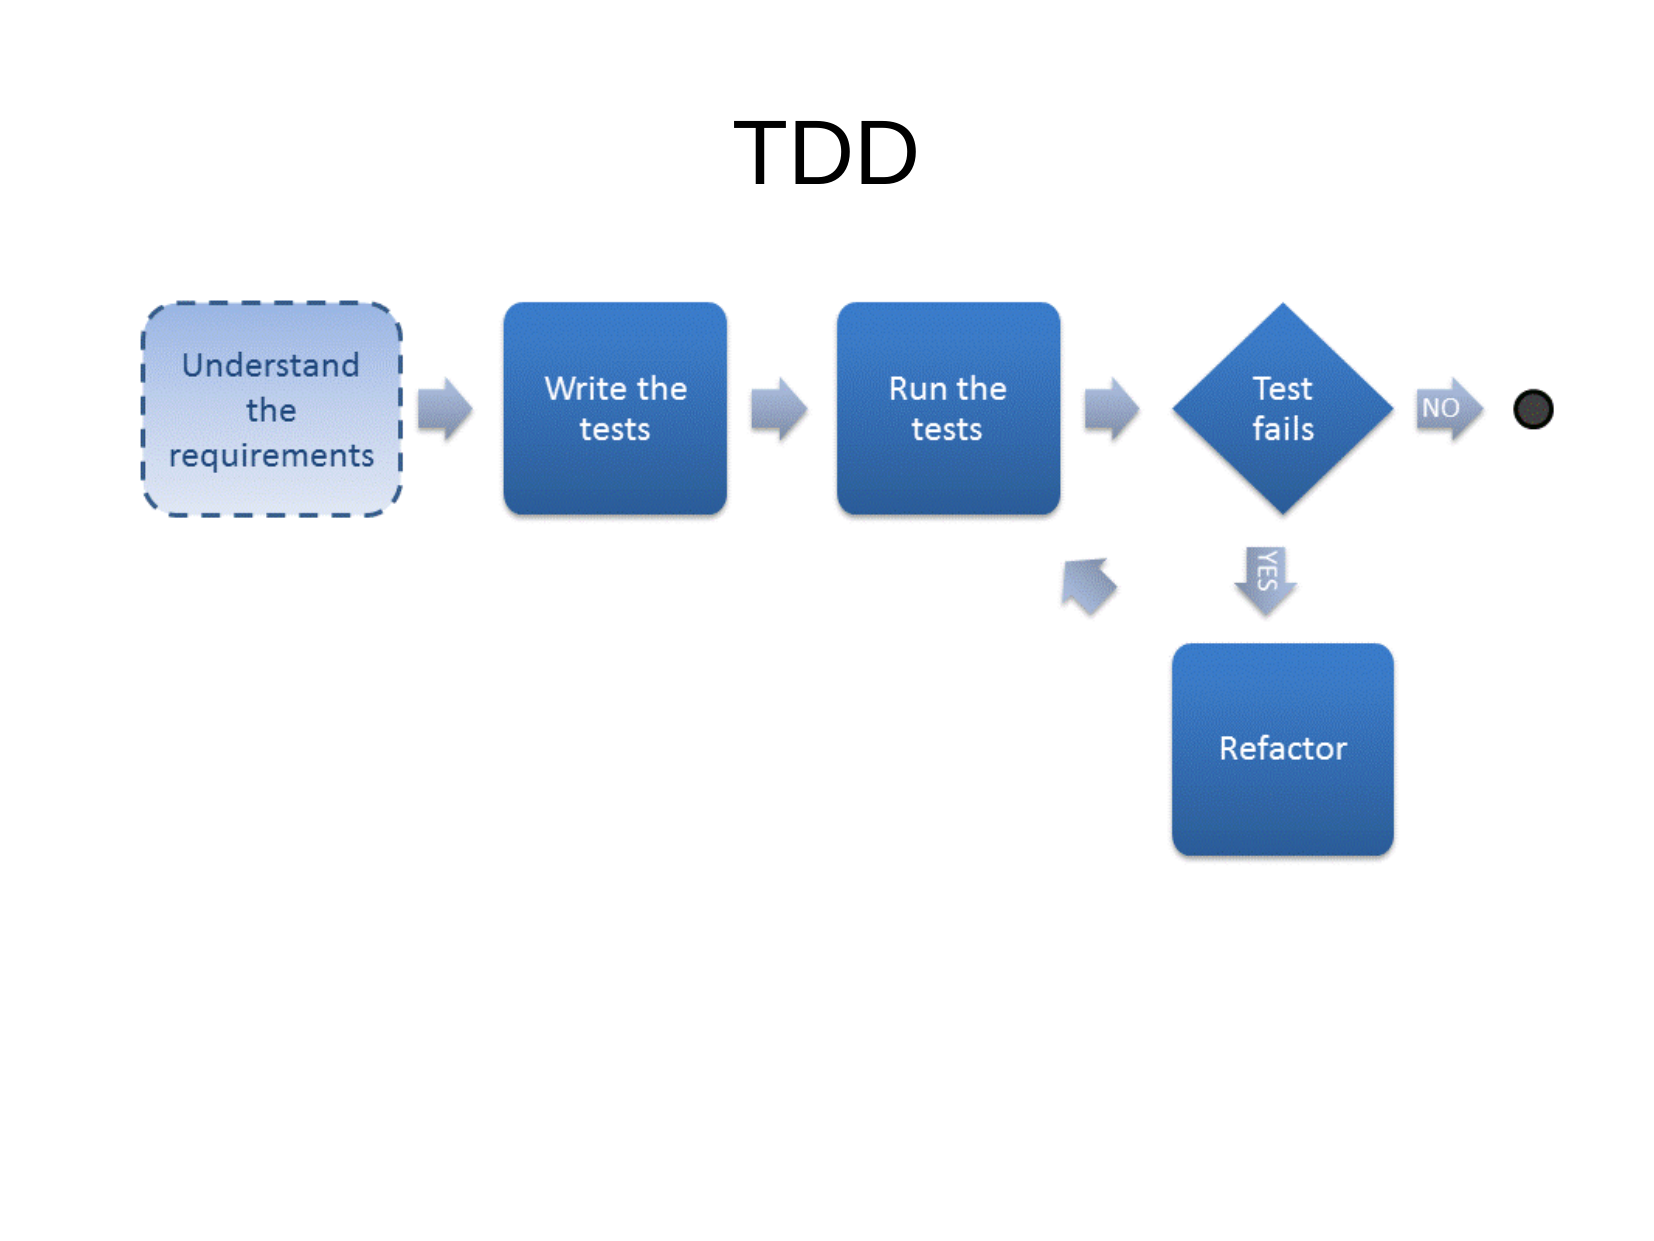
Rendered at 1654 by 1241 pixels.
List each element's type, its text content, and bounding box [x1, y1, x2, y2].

picture [82, 245, 1571, 901]
title TDD [82, 49, 1571, 245]
